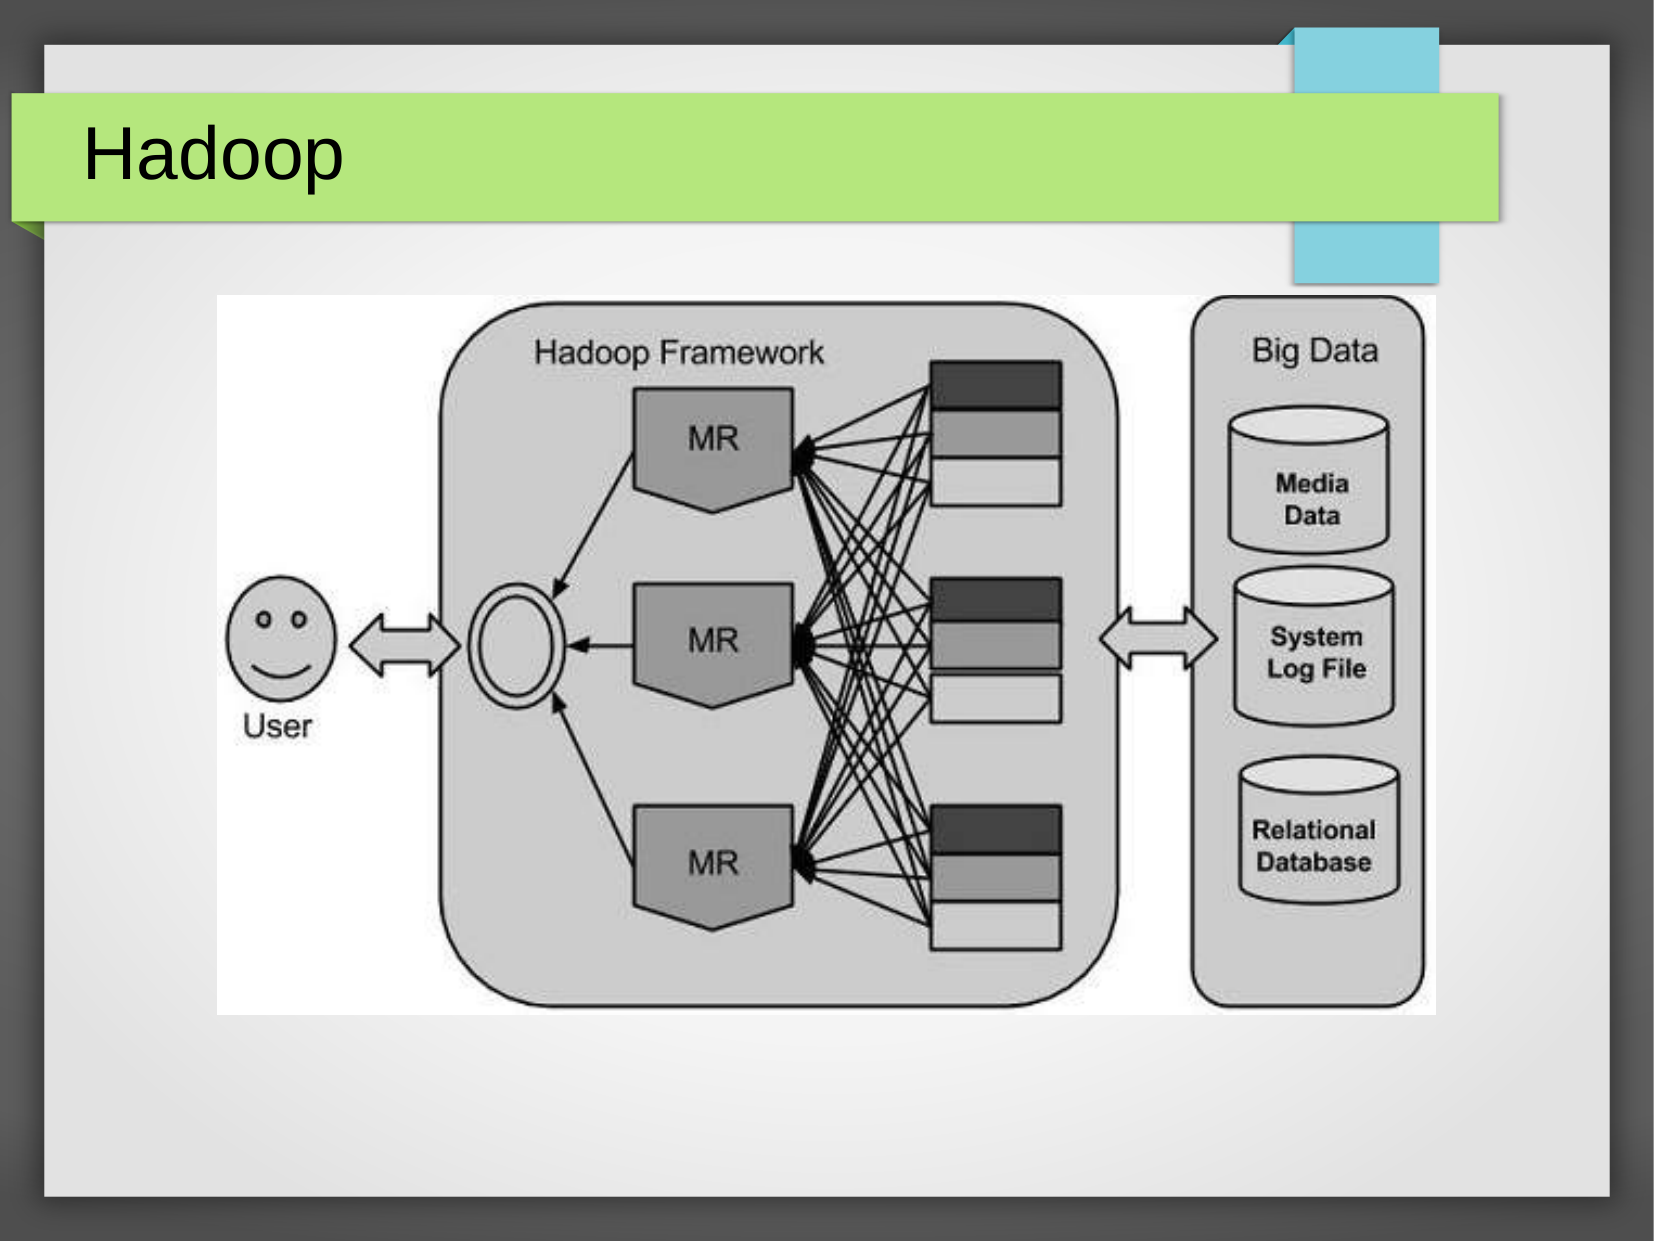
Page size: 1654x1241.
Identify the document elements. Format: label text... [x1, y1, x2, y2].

title Hadoop [82, 94, 1264, 213]
picture [0, 0, 1654, 1241]
